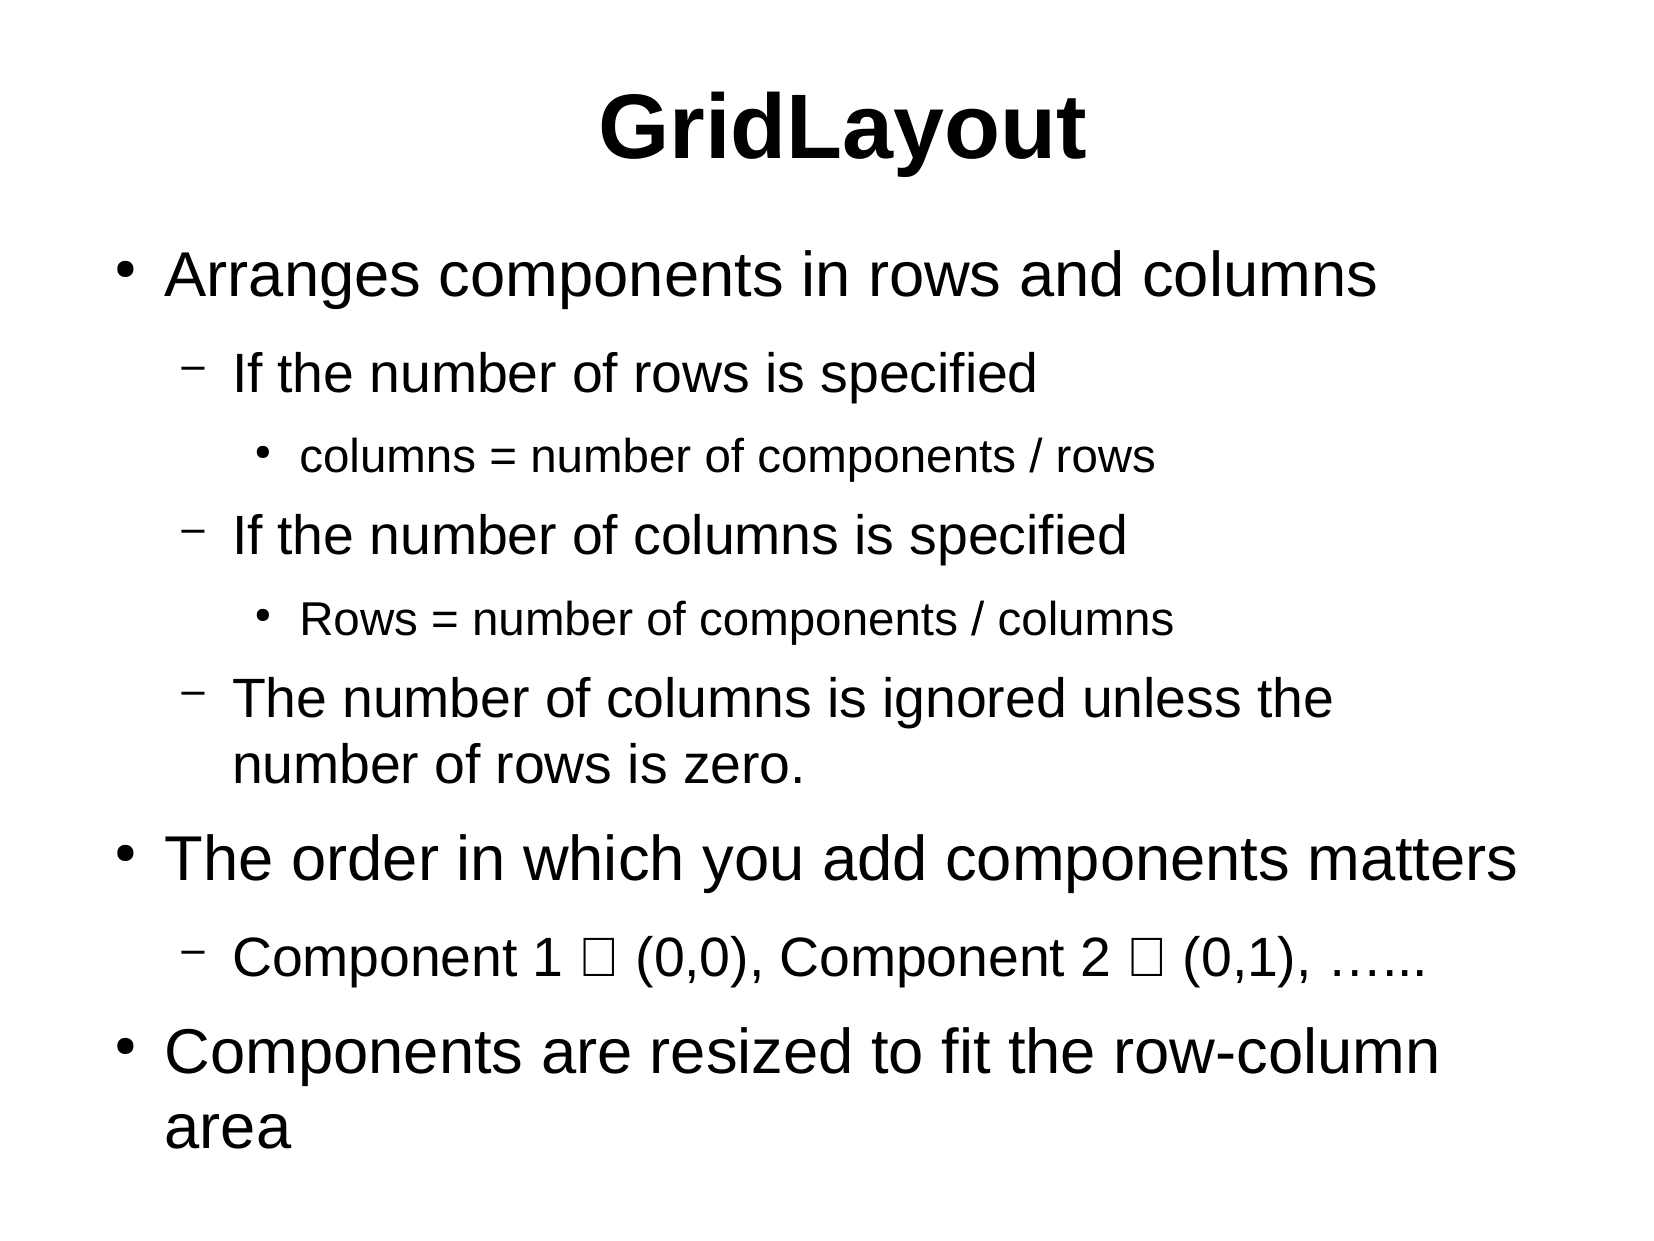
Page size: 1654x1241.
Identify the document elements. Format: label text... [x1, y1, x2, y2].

title GridLayout [82, 49, 1571, 196]
list Arranges components in rows and columns If the number of rows is specified columns = number of components / rows If the number of columns is specified Rows = number of components / columns The number of columns is ignored unless the number of rows is zero. The order in which you add components matters Component 1  (0,0), Component 2  (0,1), …... Components are resized to fit the row-column area [82, 225, 1538, 1186]
